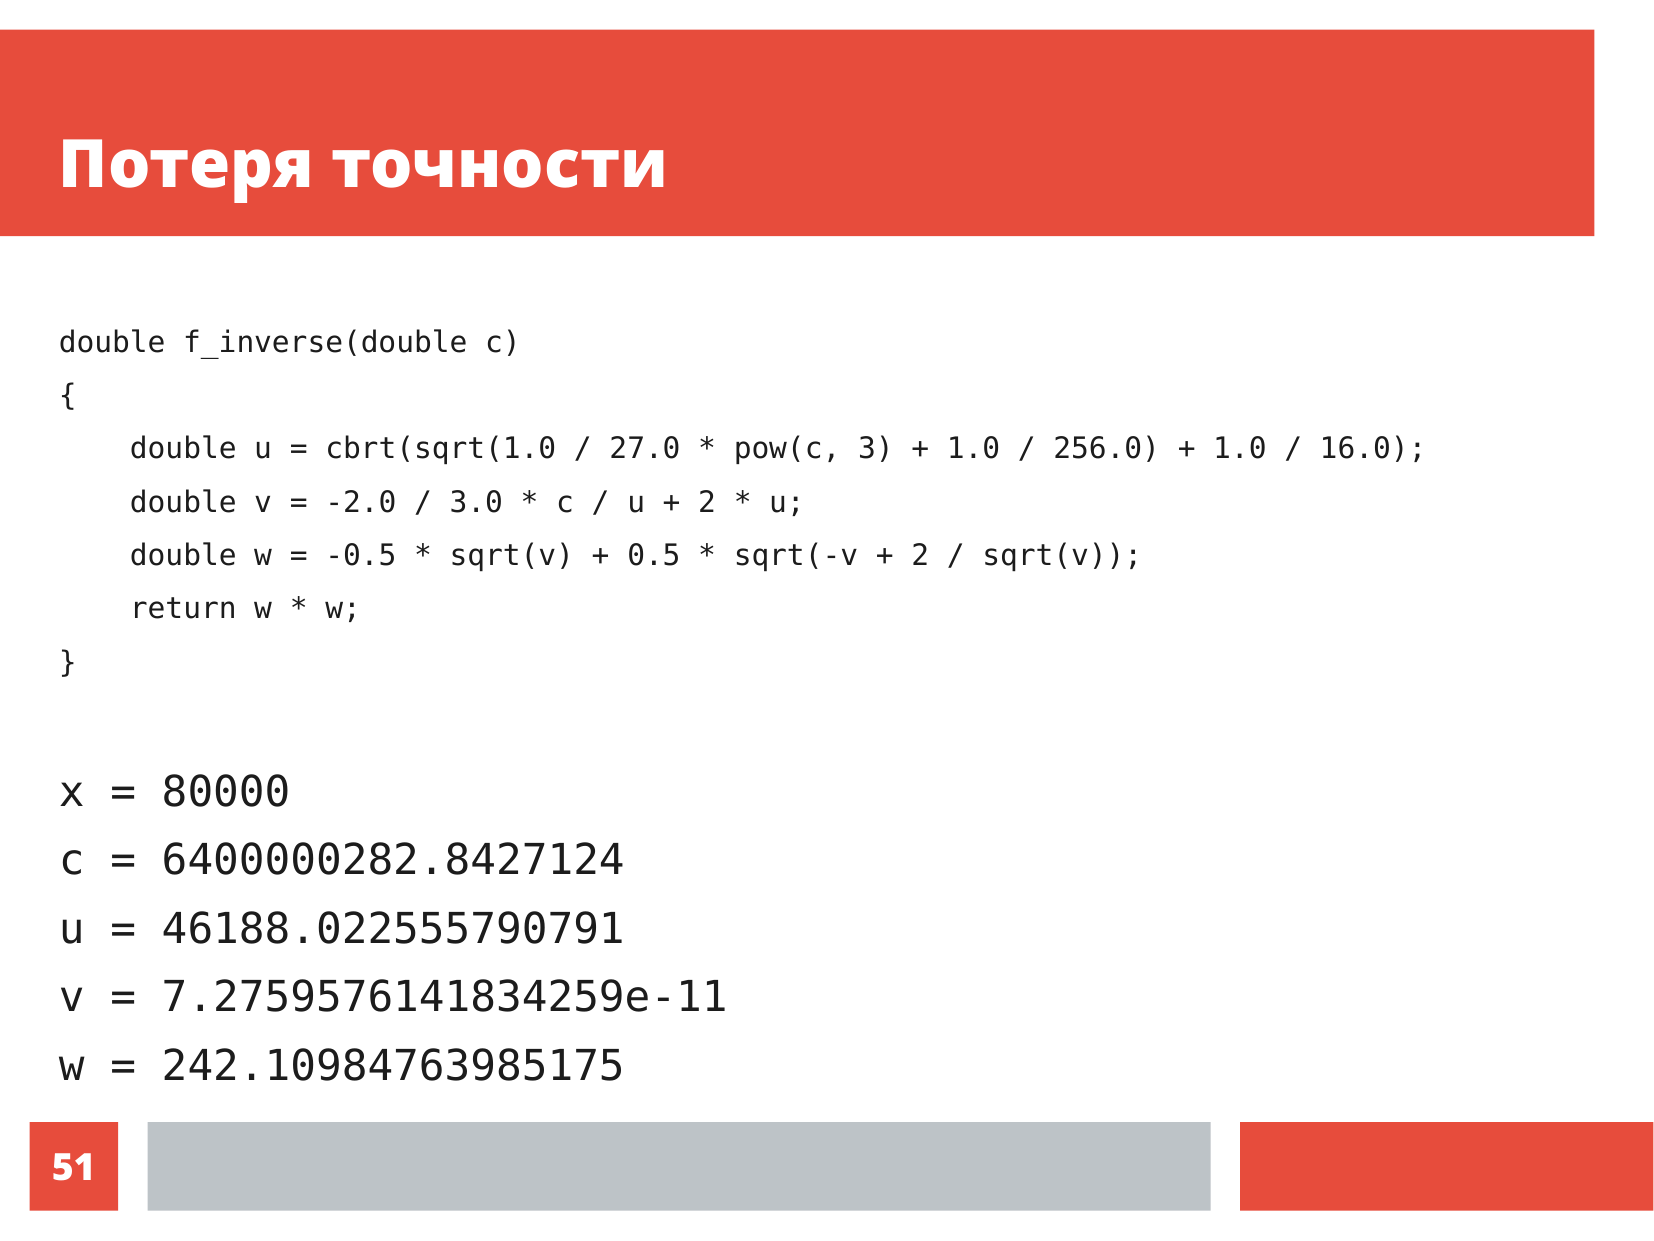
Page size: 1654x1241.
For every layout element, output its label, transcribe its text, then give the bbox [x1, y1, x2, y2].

list double f_inverse(double c) { double u = cbrt(sqrt(1.0 / 27.0 * pow(c, 3) + 1.0 / 256.0) + 1.0 / 16.0); double v = -2.0 / 3.0 * c / u + 2 * u; double w = -0.5 * sqrt(v) + 0.5 * sqrt(-v + 2 / sqrt(v)); return w * w; } x = 80000 c = 6400000282.8427124 u = 46188.022555790791 v = 7.2759576141834259e-11 w = 242.10984763985175 [59, 324, 1565, 1093]
title Потеря точности [59, 59, 1595, 207]
